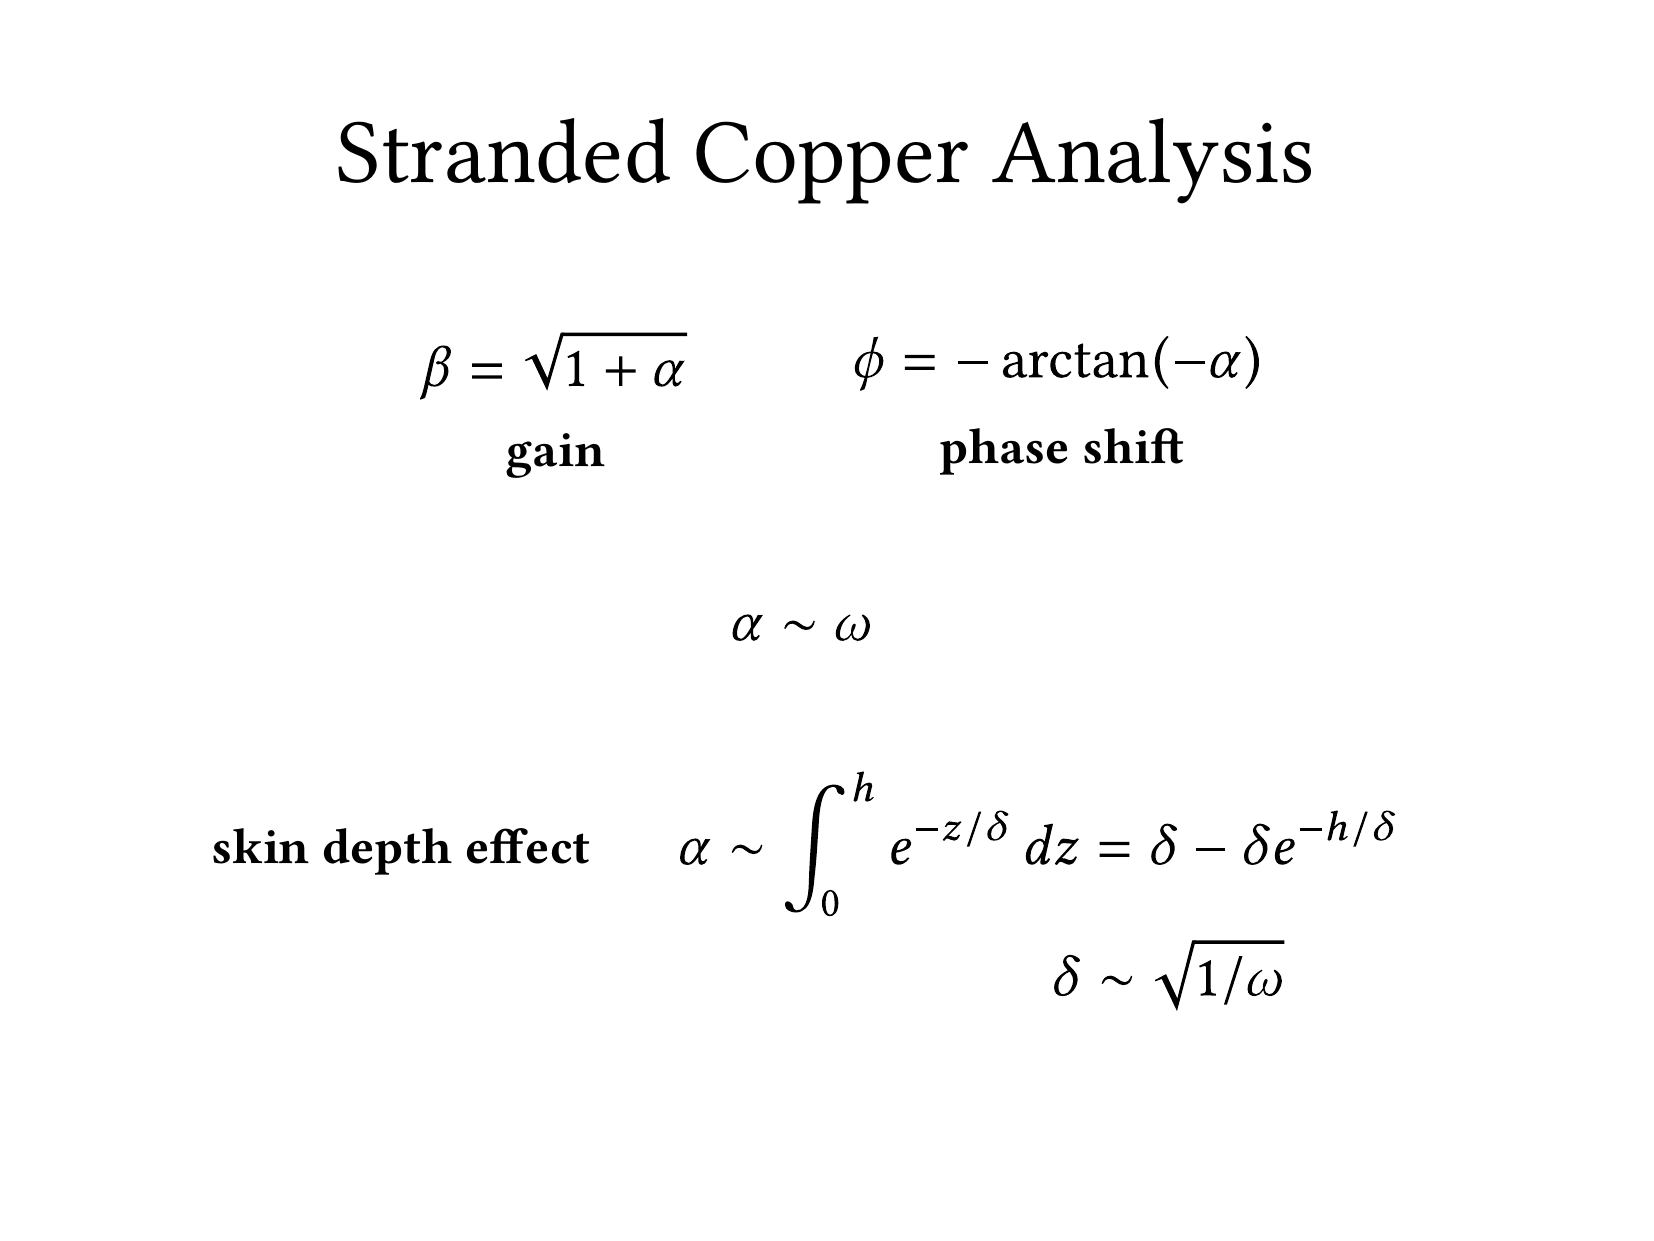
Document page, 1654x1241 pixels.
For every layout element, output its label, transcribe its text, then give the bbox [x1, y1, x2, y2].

title Stranded Copper Analysis [82, 49, 1571, 257]
text_box [728, 614, 871, 641]
text_box [676, 771, 1396, 917]
text_box [1050, 940, 1285, 1012]
text_box phase shift [924, 410, 1207, 486]
text_box [850, 335, 1262, 391]
text_box [420, 332, 688, 400]
text_box skin depth effect [196, 811, 782, 998]
text_box gain [492, 414, 637, 501]
